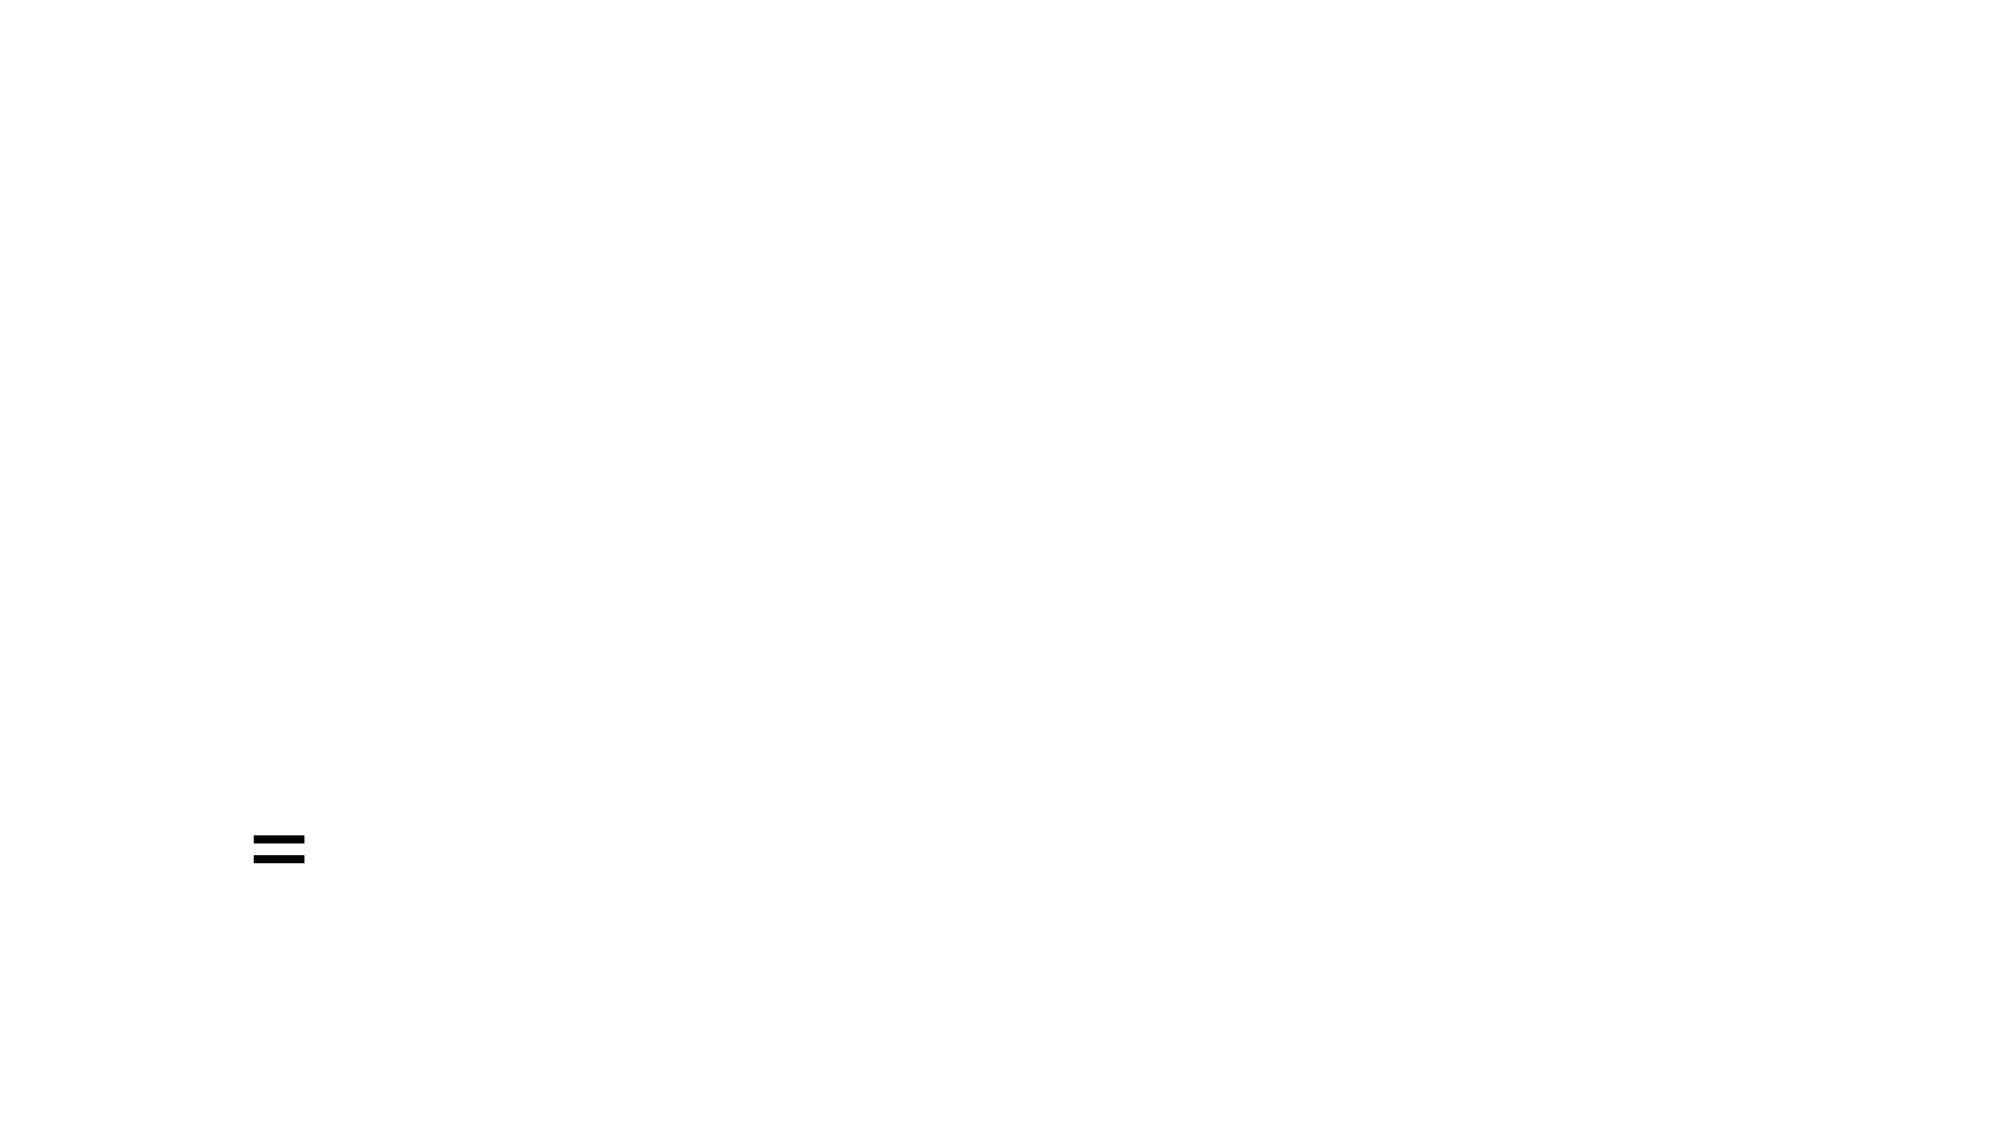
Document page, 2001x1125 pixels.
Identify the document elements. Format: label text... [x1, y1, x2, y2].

text_box = [233, 277, 2000, 1125]
